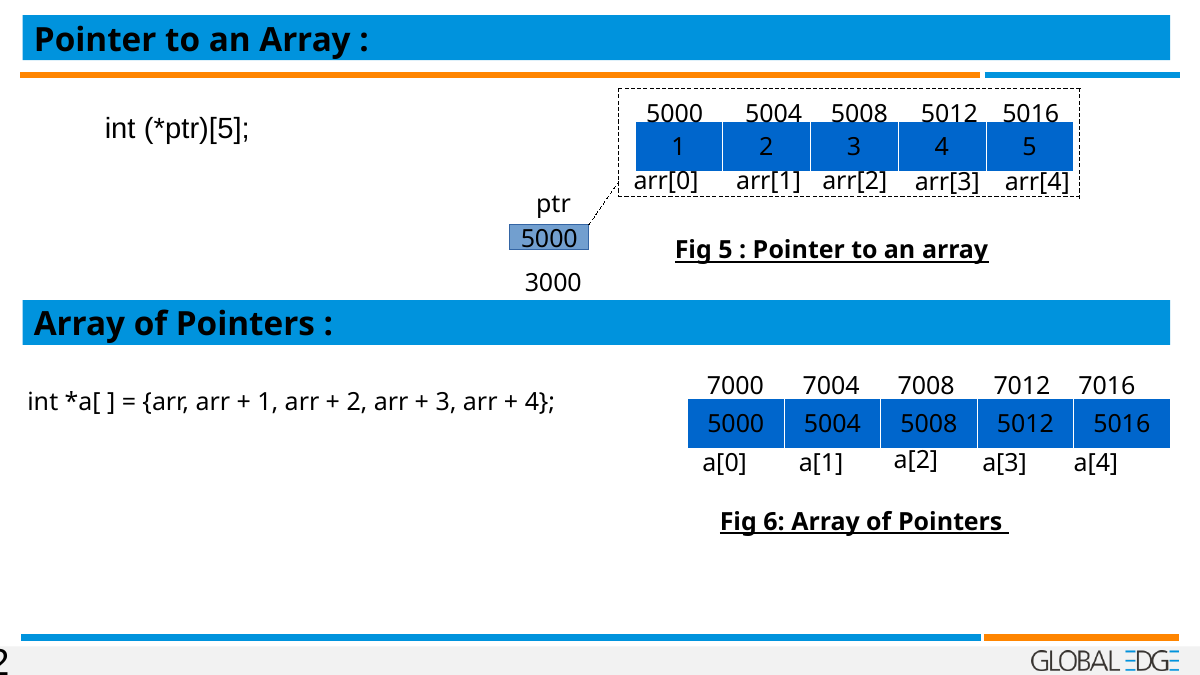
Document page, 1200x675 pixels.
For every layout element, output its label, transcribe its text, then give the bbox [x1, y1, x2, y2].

text_box 5008 [841, 87, 916, 133]
text_box 5012 [916, 88, 1004, 133]
text_box int *a[ ] = {arr, arr + 1, arr + 2, arr + 3, arr + 4}; [12, 376, 688, 421]
table_header 2 [723, 133, 810, 155]
table_header 5000 [688, 399, 784, 436]
text_box 5000 [631, 87, 730, 133]
text_box Array of Pointers : [22, 300, 1171, 345]
text_box a[1] [783, 437, 881, 482]
text_box Fig 6: Array of Pointers [705, 495, 1156, 541]
text_box Pointer to an Array : [22, 15, 1171, 61]
text_box 7000 [692, 360, 787, 405]
table_header 5016 [1074, 405, 1170, 448]
text_box 5000 [509, 224, 589, 250]
text_box 7008 [883, 360, 979, 405]
text_box arr[3] [900, 156, 990, 201]
table_header 3 [811, 133, 898, 155]
text_box 3000 [510, 256, 631, 300]
table_header 1 [636, 133, 722, 155]
text_box ptr [521, 178, 601, 223]
text_box arr[4] [990, 156, 1103, 201]
text_box 7016 [1084, 360, 1171, 405]
text_box 5016 [1004, 88, 1096, 133]
table_header 5004 [785, 405, 880, 437]
table_header 5008 [881, 405, 977, 436]
table_header 5012 [978, 405, 1073, 436]
picture [1031, 650, 1179, 671]
text_box arr[1] [721, 155, 807, 200]
text_box Fig 5 : Pointer to an array [660, 224, 1200, 269]
text_box a[4] [1058, 436, 1156, 482]
text_box 7004 [787, 360, 883, 405]
text_box arr[0] [618, 155, 721, 200]
table_header 4 [899, 133, 986, 156]
text_box a[3] [967, 436, 1064, 481]
text_box 5004 [730, 87, 841, 133]
text_box 7012 [979, 360, 1084, 405]
table_header 5 [987, 133, 1073, 156]
text_box a[0] [687, 436, 784, 482]
text_box int (*ptr)[5]; [90, 104, 406, 153]
text_box arr[2] [807, 155, 910, 200]
text_box a[2] [878, 434, 976, 479]
